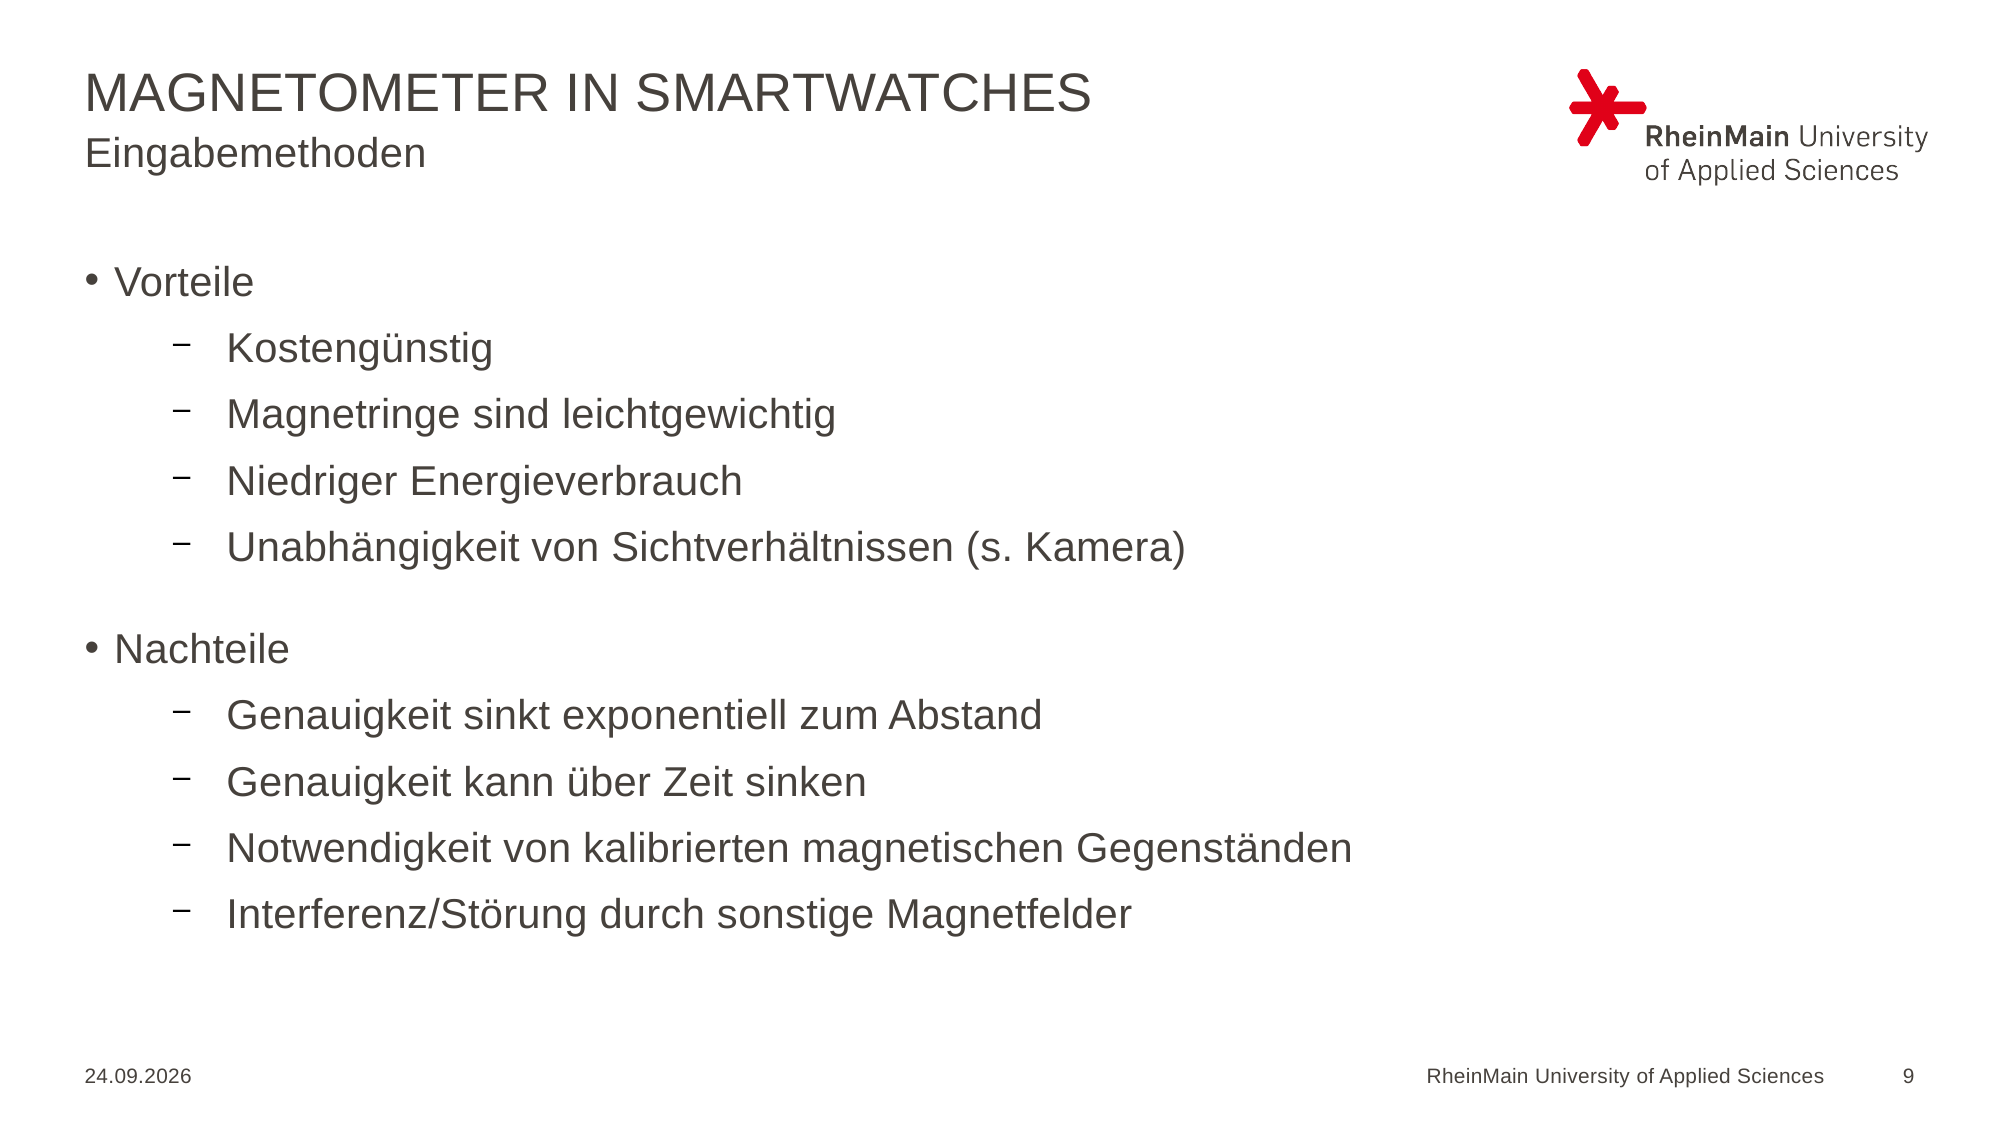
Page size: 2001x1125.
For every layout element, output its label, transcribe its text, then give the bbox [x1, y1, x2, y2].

picture [1537, 37, 1960, 212]
list Eingabemethoden [84, 125, 1443, 224]
footer RheinMain University of Applied Sciences [701, 1059, 1845, 1090]
slide_number <number> [1845, 1059, 1915, 1090]
title Magnetometer in smartwatches [84, 66, 1443, 124]
slide_number 25.01.2022 [84, 1059, 325, 1090]
list Vorteile Kostengünstig Magnetringe sind leichtgewichtig Niedriger Energieverbrauch Unabhängigkeit von Sichtverhältnissen (s. Kamera) Nachteile Genauigkeit sinkt exponentiell zum Abstand Genauigkeit kann über Zeit sinken Notwendigkeit von kalibrierten magnetischen Gegenständen Interferenz/Störung durch sonstige Magnetfelder [84, 253, 1916, 960]
